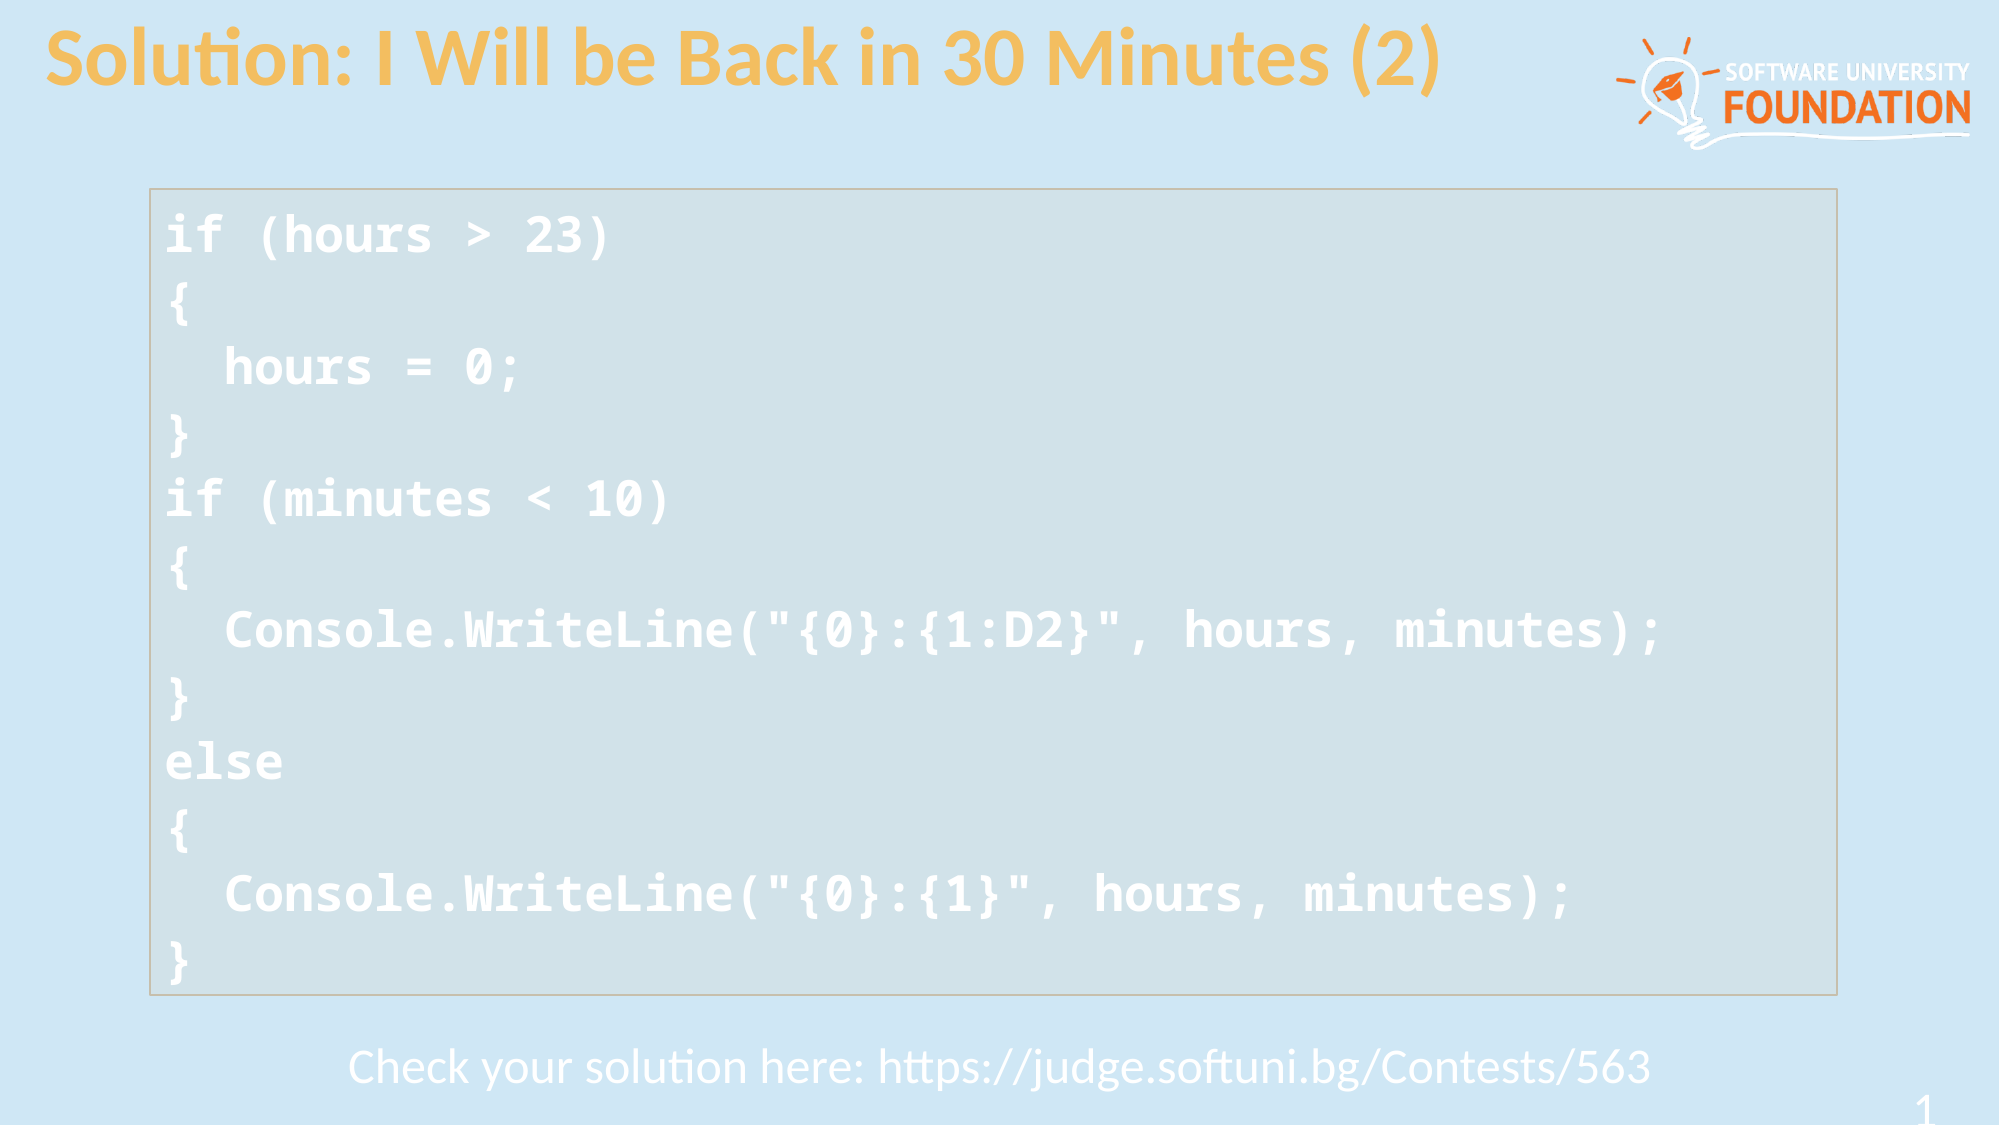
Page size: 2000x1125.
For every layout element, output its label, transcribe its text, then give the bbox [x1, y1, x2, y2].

text_box Check your solution here: https://judge.softuni.bg/Contests/563 [149, 1026, 1850, 1101]
text_box if (hours > 23) { hours = 0; } if (minutes < 10) { Console.WriteLine("{0}:{1:D2}", hours, minutes); } else { Console.WriteLine("{0}:{1}", hours, minutes); } [149, 188, 1838, 996]
slide_number <number> [1897, 1070, 1968, 1103]
picture [1612, 37, 1970, 163]
title Solution: I Will be Back in 30 Minutes (2) [30, 6, 1602, 189]
